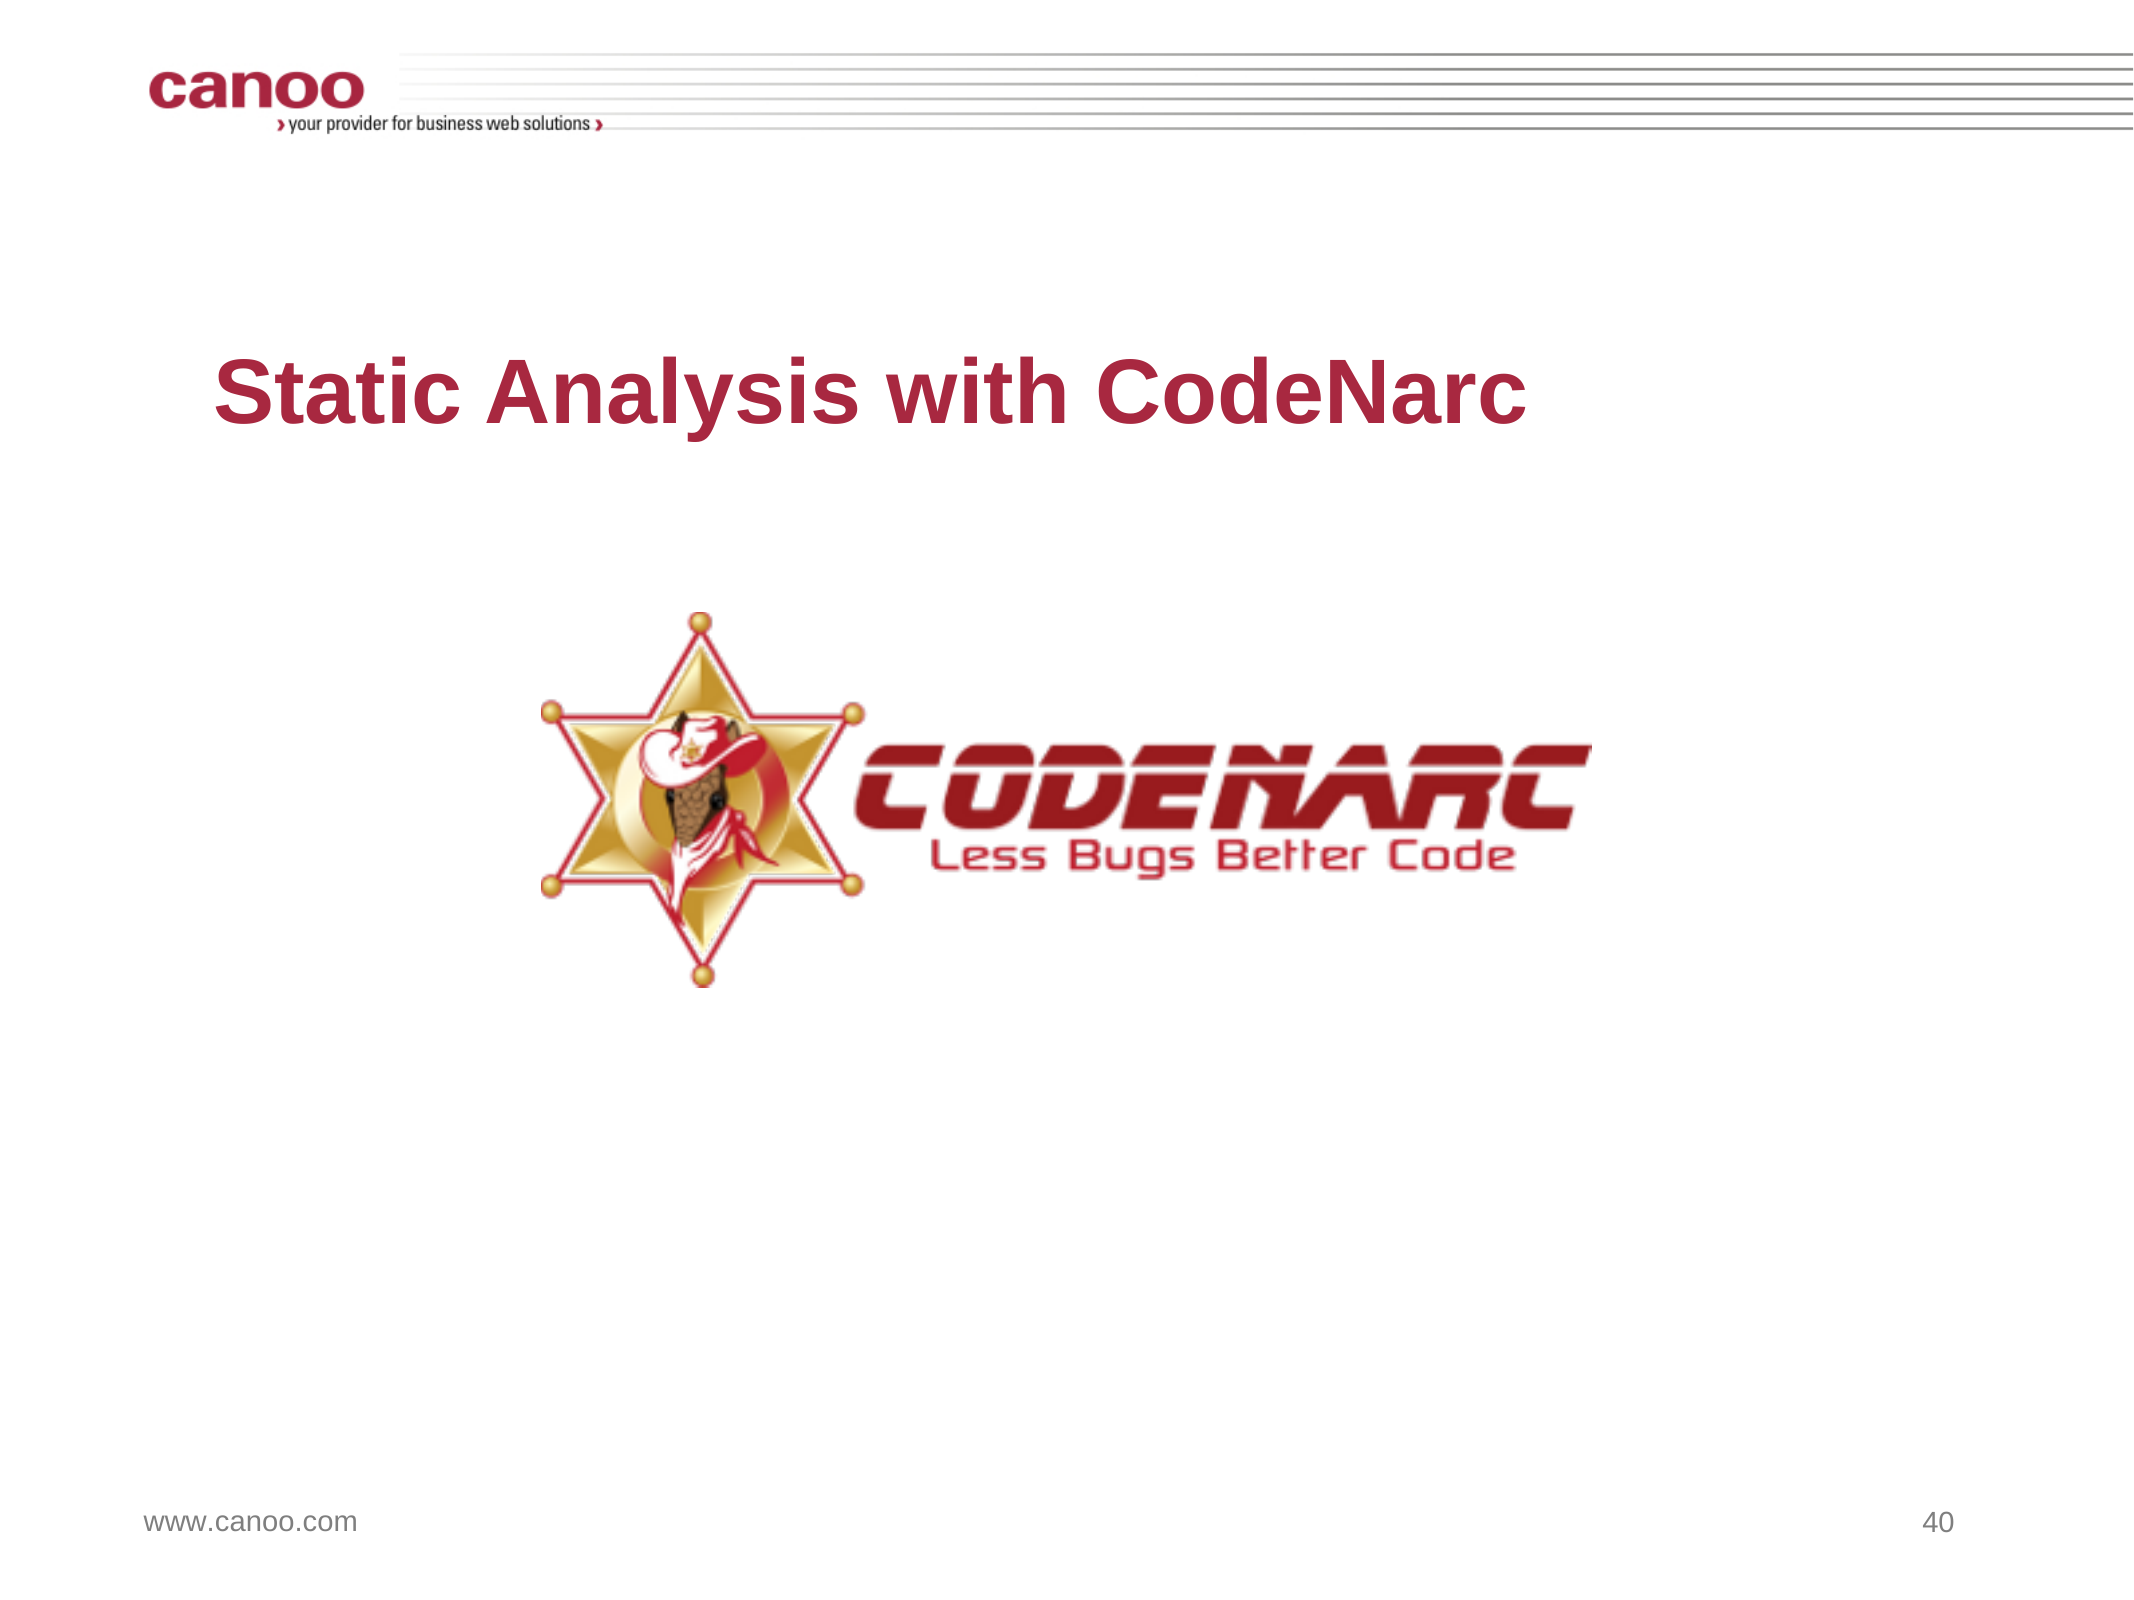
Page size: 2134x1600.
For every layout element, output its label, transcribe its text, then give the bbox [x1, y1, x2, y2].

title Static Analysis with CodeNarc [204, 220, 2020, 451]
picture [541, 612, 1592, 988]
text_box <number> [1912, 1495, 1965, 1546]
picture [0, 21, 2134, 188]
